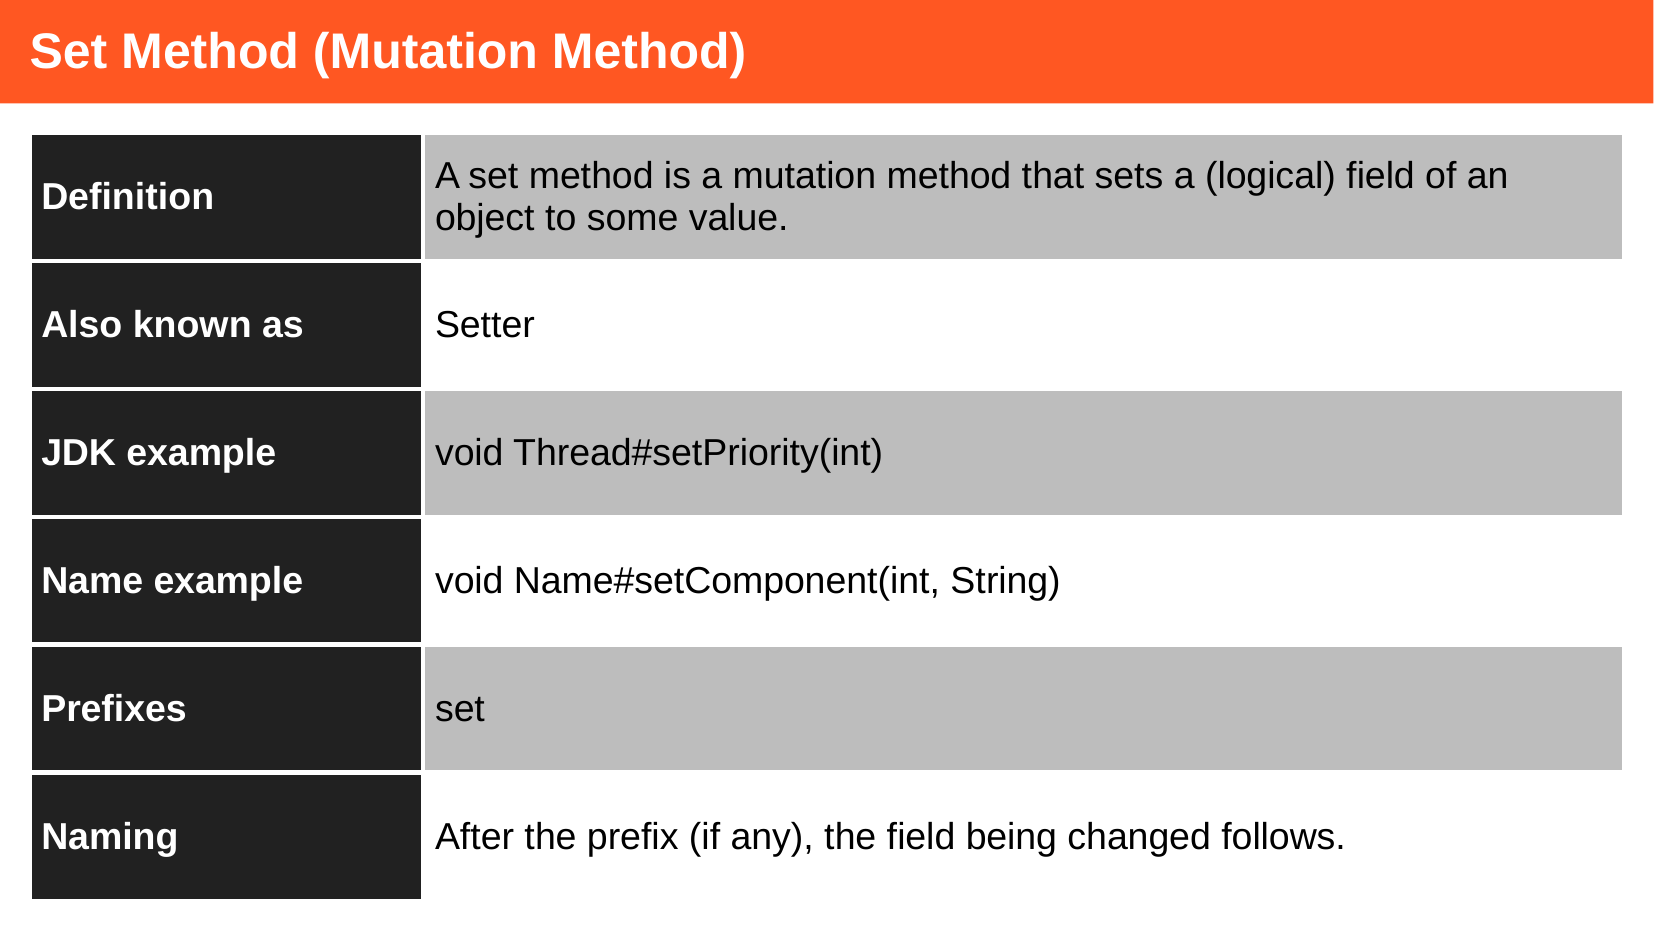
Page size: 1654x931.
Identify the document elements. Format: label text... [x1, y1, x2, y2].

table_cell Setter [425, 263, 1622, 387]
table_cell After the prefix (if any), the field being changed follows. [425, 775, 1622, 899]
table_cell Also known as [32, 263, 421, 387]
table_cell set [425, 647, 1622, 770]
table_cell Name example [32, 519, 421, 642]
title Set Method (Mutation Method) [0, 0, 1654, 104]
table_header A set method is a mutation method that sets a (logical) field of an object to some value. [425, 135, 1622, 259]
table_header Definition [32, 135, 421, 259]
table_cell JDK example [32, 391, 421, 515]
table_cell Prefixes [32, 647, 421, 770]
table_cell Naming [32, 775, 421, 899]
table_cell void Name#setComponent(int, String) [425, 519, 1622, 642]
table_cell void Thread#setPriority(int) [425, 391, 1622, 515]
